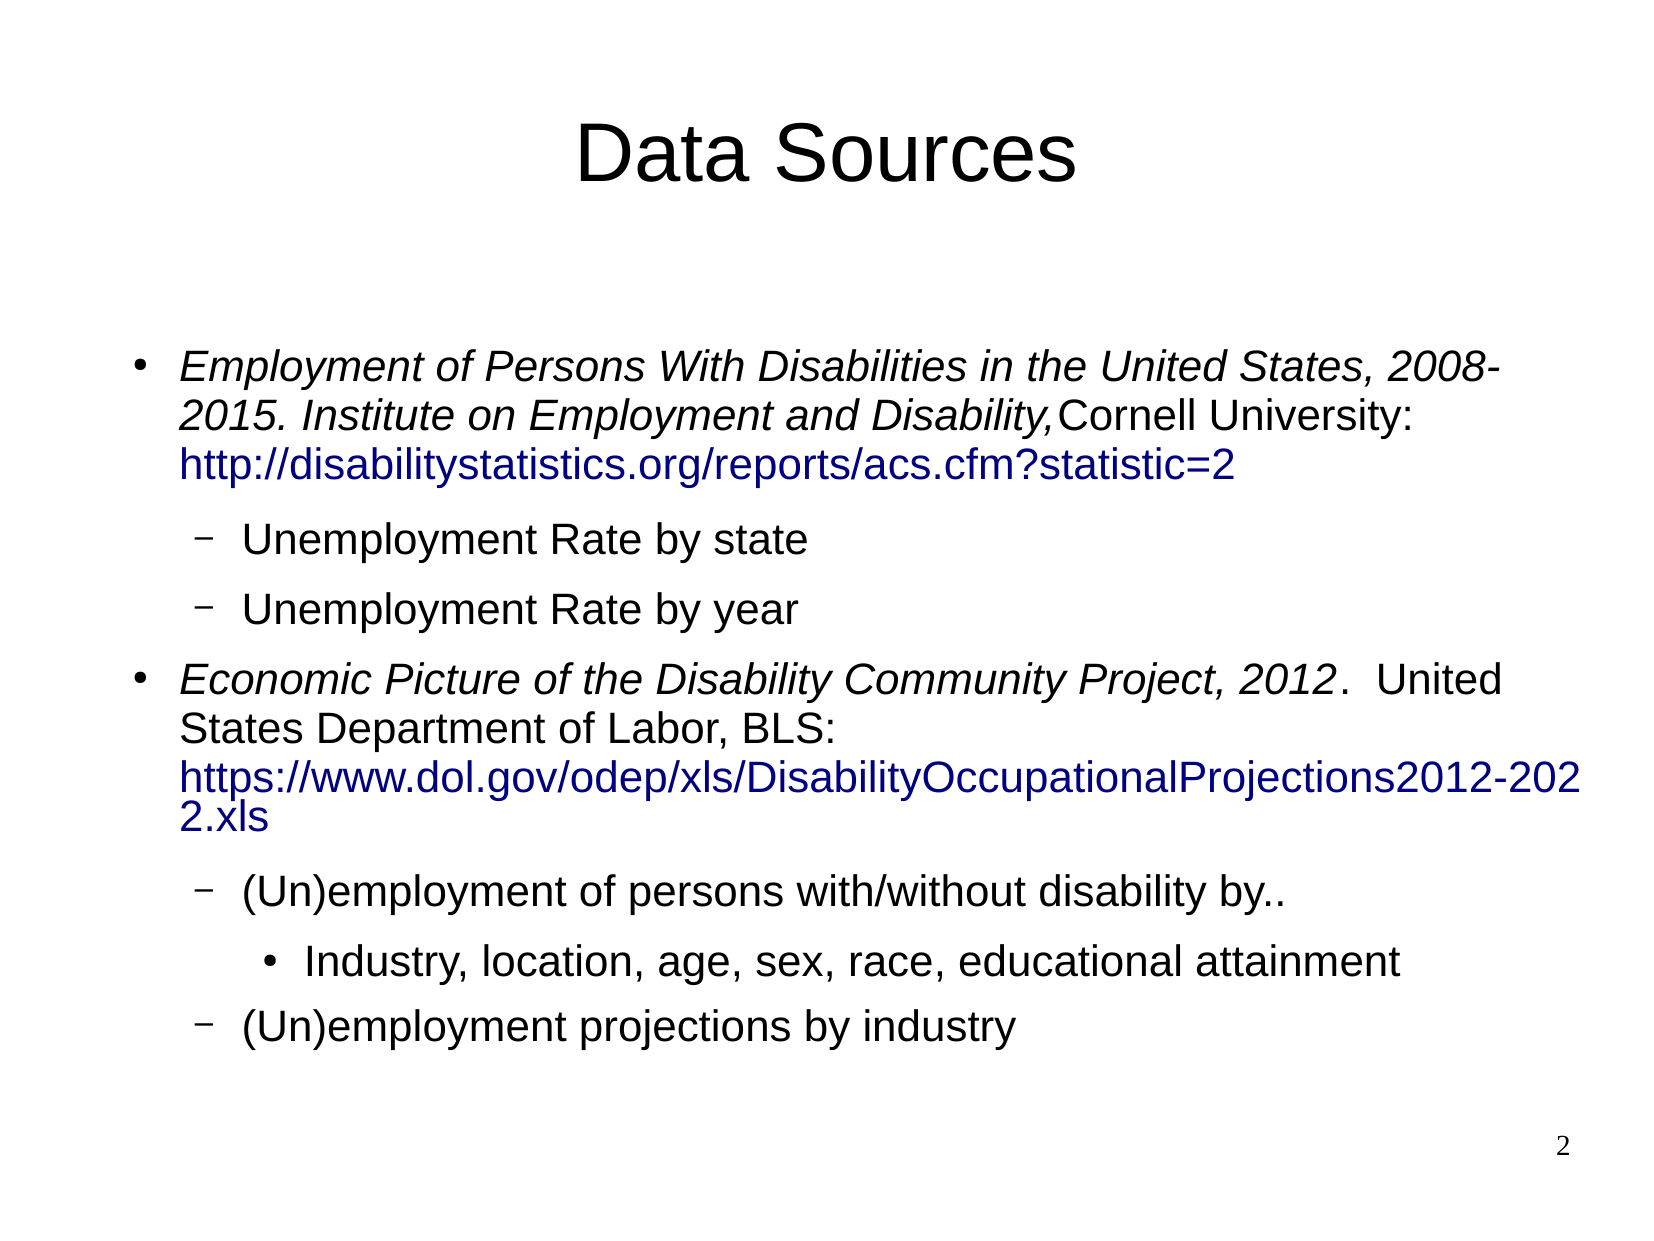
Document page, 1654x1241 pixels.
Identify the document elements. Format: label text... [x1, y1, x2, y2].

list Employment of Persons With Disabilities in the United States, 2008-2015. Institute on Employment and Disability,Cornell University: http://disabilitystatistics.org/reports/acs.cfm?statistic=2 Unemployment Rate by state Unemployment Rate by year Economic Picture of the Disability Community Project, 2012. United States Department of Labor, BLS: https://www.dol.gov/odep/xls/DisabilityOccupationalProjections2012-2022.xls (Un)employment of persons with/without disability by.. Industry, location, age, sex, race, educational attainment (Un)employment projections by industry [116, 300, 1606, 1021]
title Data Sources [82, 49, 1571, 257]
